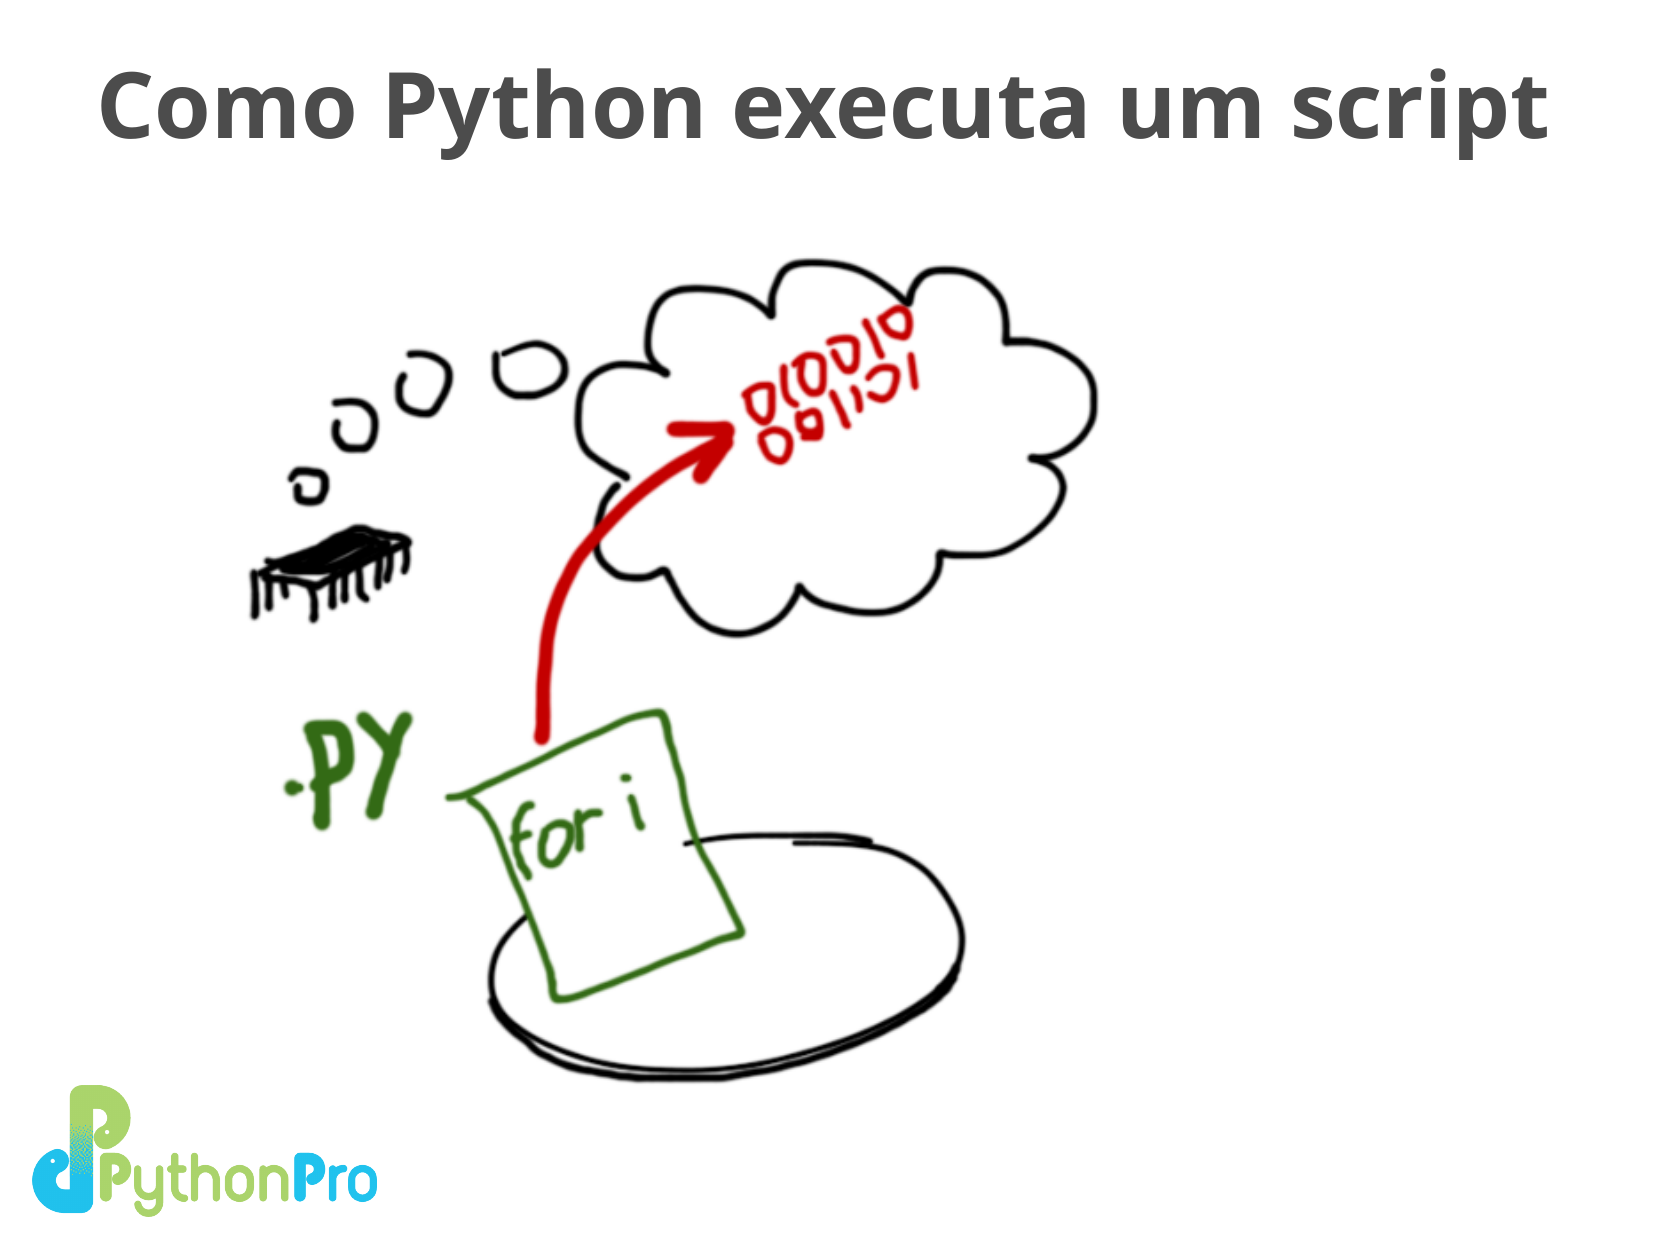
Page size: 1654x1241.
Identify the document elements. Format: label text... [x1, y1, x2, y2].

picture [32, 241, 1418, 1217]
title Como Python executa um script [79, 0, 1568, 208]
